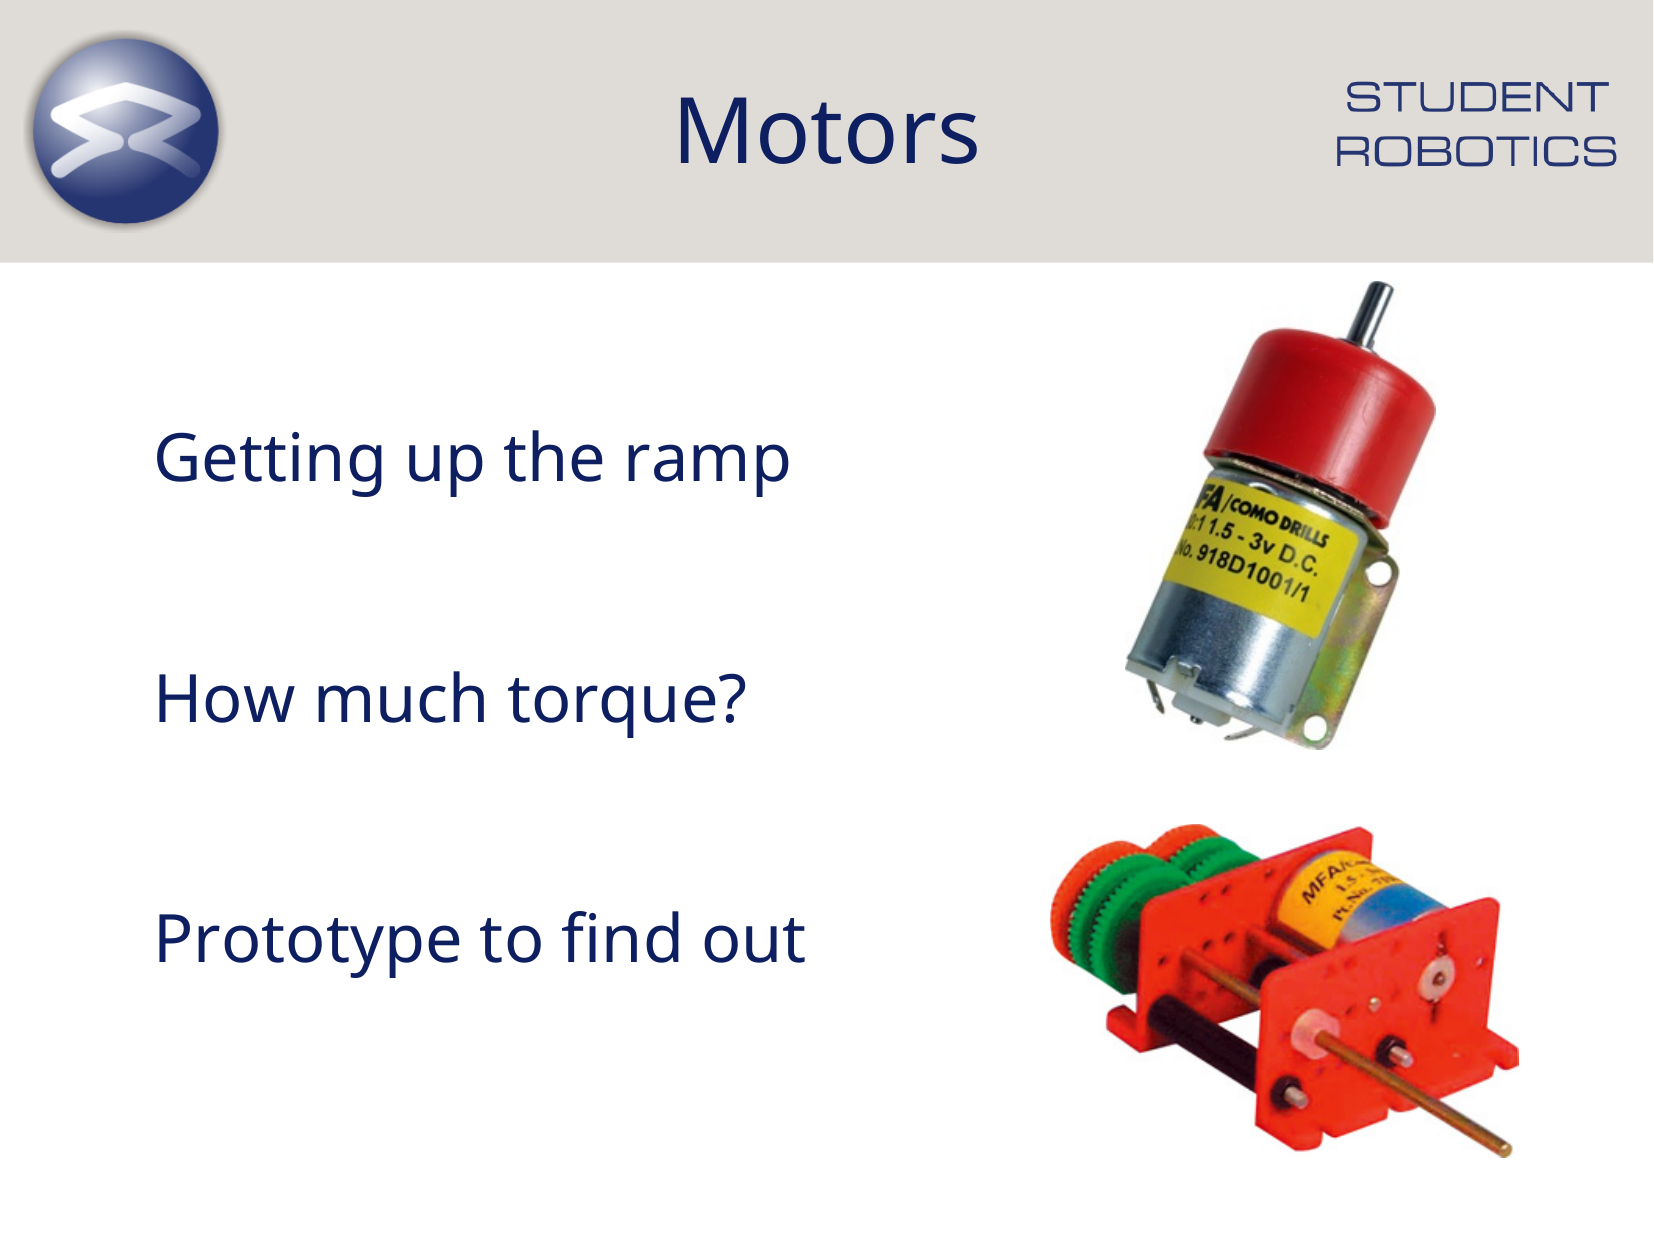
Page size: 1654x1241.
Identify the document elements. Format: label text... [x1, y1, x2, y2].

picture [1050, 824, 1519, 1158]
picture [1125, 281, 1436, 751]
picture [9, 19, 82, 245]
list Getting up the ramp How much torque? Prototype to find out [82, 290, 1571, 1109]
picture [1571, 68, 1633, 174]
title Motors [82, 0, 1571, 257]
